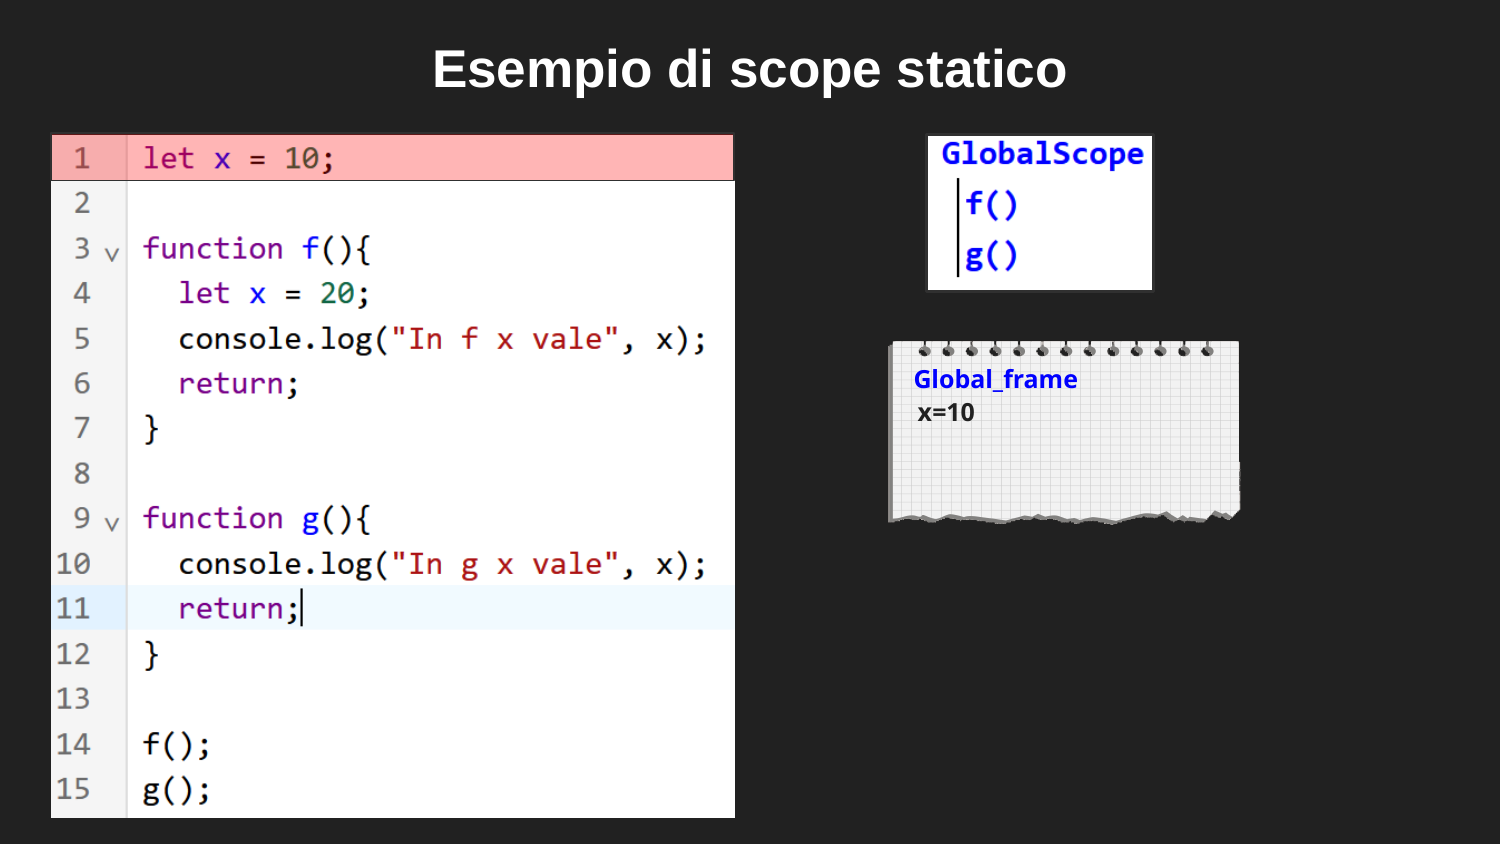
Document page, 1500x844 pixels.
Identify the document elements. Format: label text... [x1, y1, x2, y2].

text_box [51, 133, 735, 181]
picture [51, 181, 735, 818]
picture [928, 136, 1153, 290]
text_box x=10 [902, 402, 1180, 442]
title Esempio di scope statico [51, 20, 1449, 114]
text_box Global_frame [898, 369, 1175, 409]
picture [882, 338, 1249, 528]
